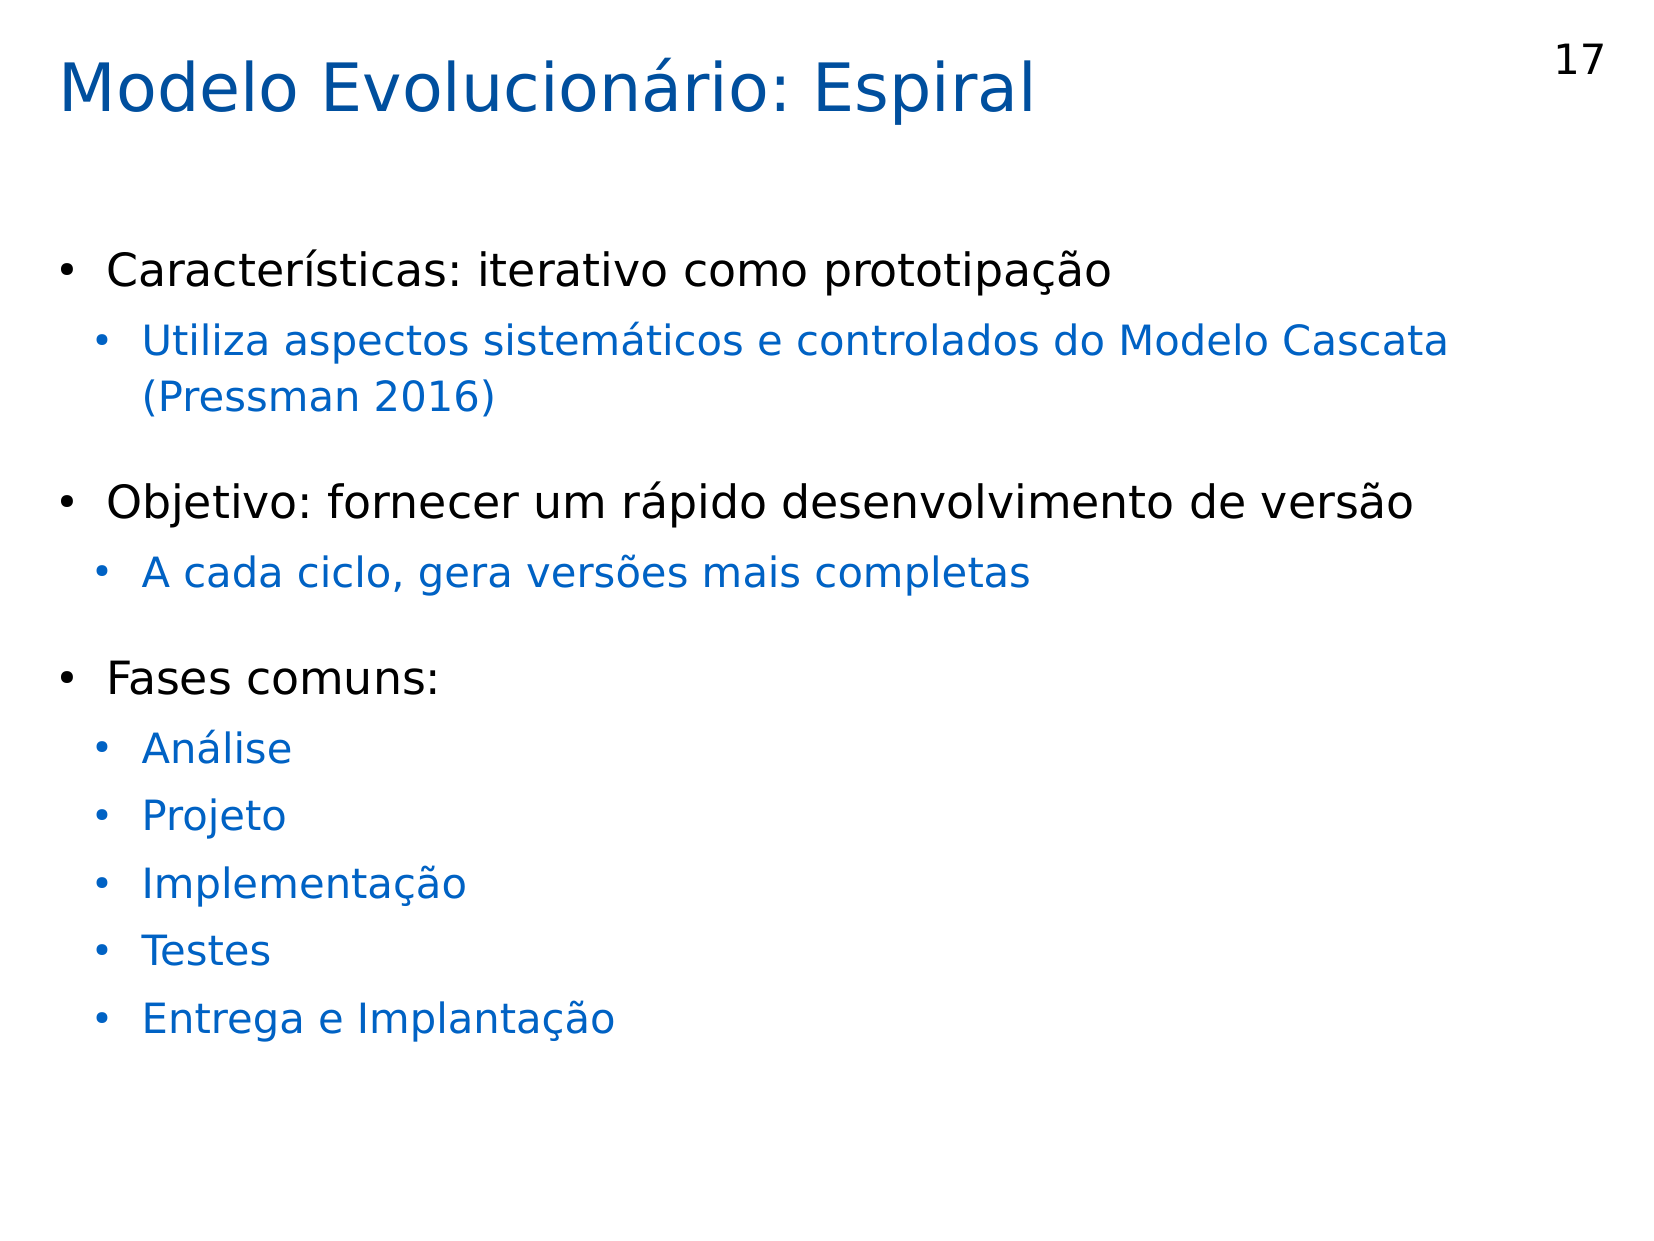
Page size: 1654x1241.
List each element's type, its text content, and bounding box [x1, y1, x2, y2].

title Modelo Evolucionário: Espiral [59, 29, 1506, 148]
list Características: iterativo como prototipação Utiliza aspectos sistemáticos e controlados do Modelo Cascata (Pressman 2016) Objetivo: fornecer um rápido desenvolvimento de versão A cada ciclo, gera versões mais completas Fases comuns: Análise Projeto Implementação Testes Entrega e Implantação [59, 236, 1595, 1211]
